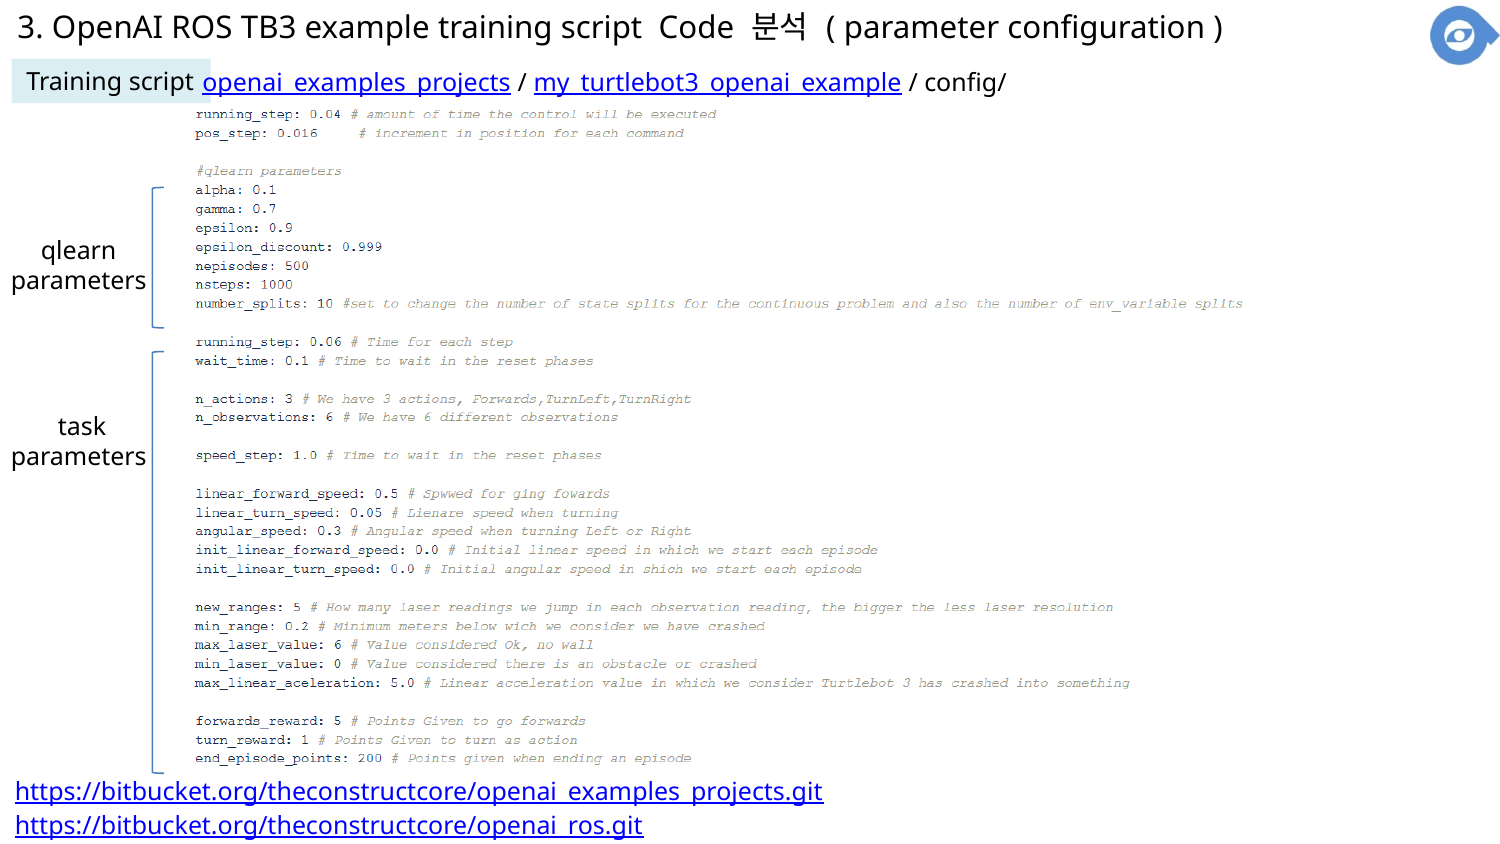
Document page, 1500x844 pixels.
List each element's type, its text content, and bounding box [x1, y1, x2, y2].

picture [1430, 0, 1500, 58]
text_box Training script [11, 58, 187, 104]
text_box https://bitbucket.org/theconstructcore/openai_examples_projects.git https://bitbucket.org/theconstructcore/openai_ros.git [0, 768, 1031, 844]
text_box 3. OpenAI ROS TB3 example training script Code 분석 ( parameter configuration ) [2, 0, 1332, 53]
text_box qlearn parameters [10, 234, 149, 295]
text_box task parameters [10, 410, 149, 470]
picture [187, 104, 1254, 782]
text_box openai_examples_projects / my_turtlebot3_openai_example / config/ my_turtlebot3_openai_qlearn_params.yaml [187, 58, 1500, 148]
